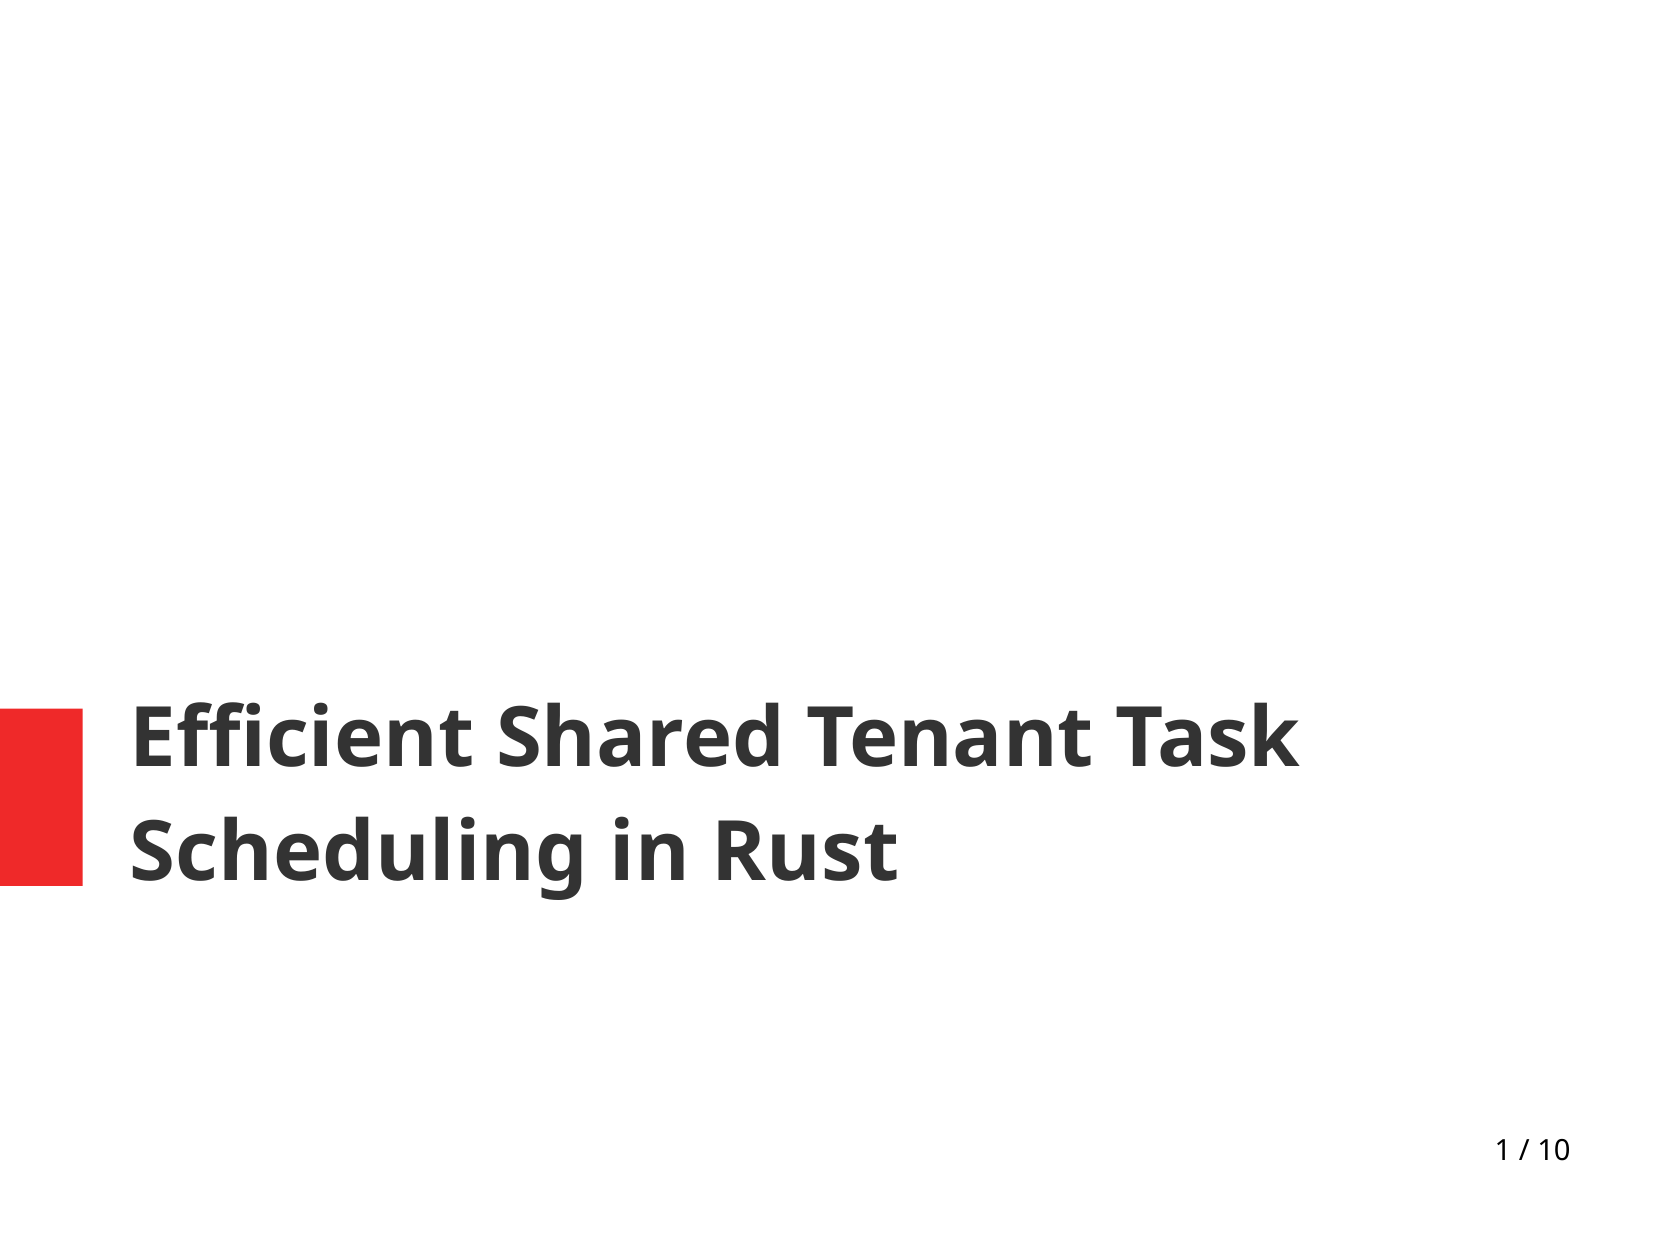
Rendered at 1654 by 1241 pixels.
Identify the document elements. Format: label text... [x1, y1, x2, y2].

title Efficient Shared Tenant Task Scheduling in Rust [129, 673, 1536, 910]
